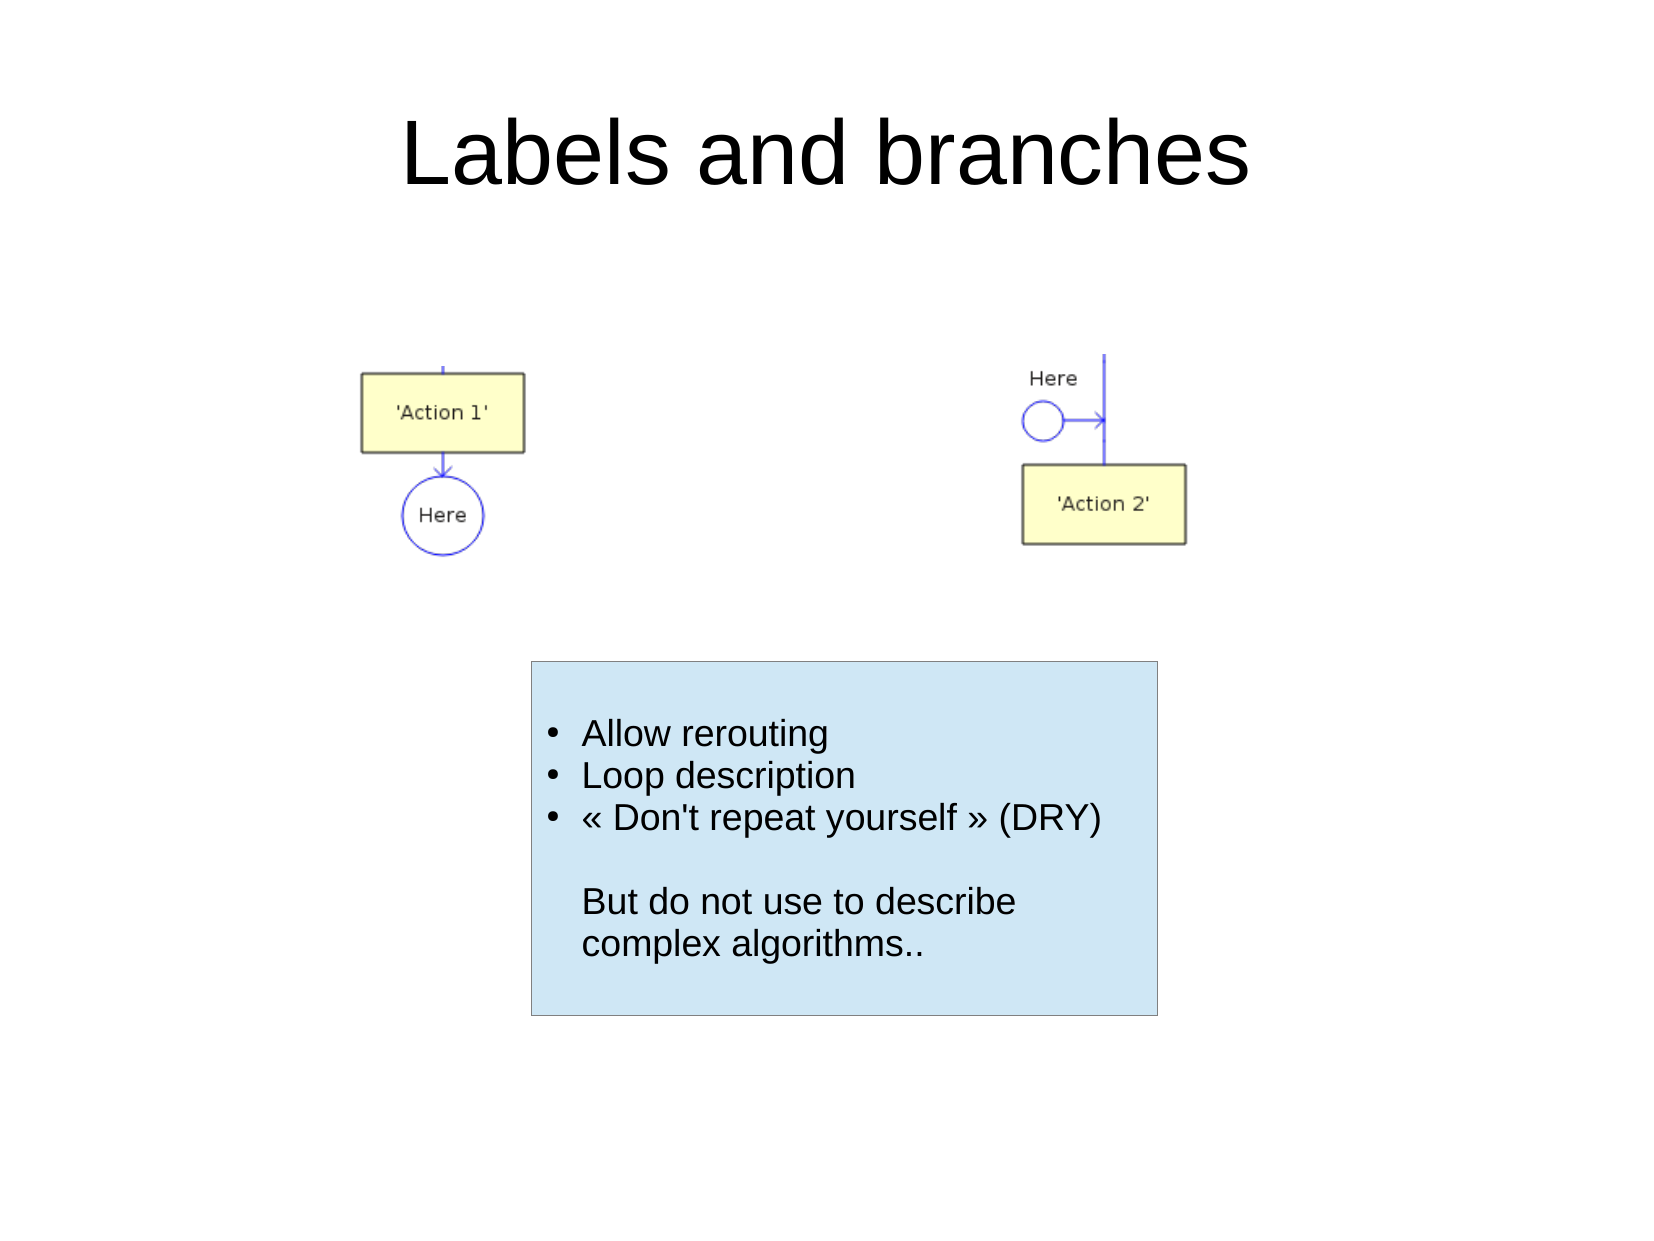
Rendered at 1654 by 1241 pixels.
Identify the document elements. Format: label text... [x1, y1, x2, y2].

picture [1015, 354, 1194, 584]
picture [354, 366, 552, 596]
text_box Allow rerouting Loop description « Don't repeat yourself » (DRY) But do not use to describe complex algorithms.. [531, 661, 1158, 1016]
title Labels and branches [82, 49, 1571, 257]
